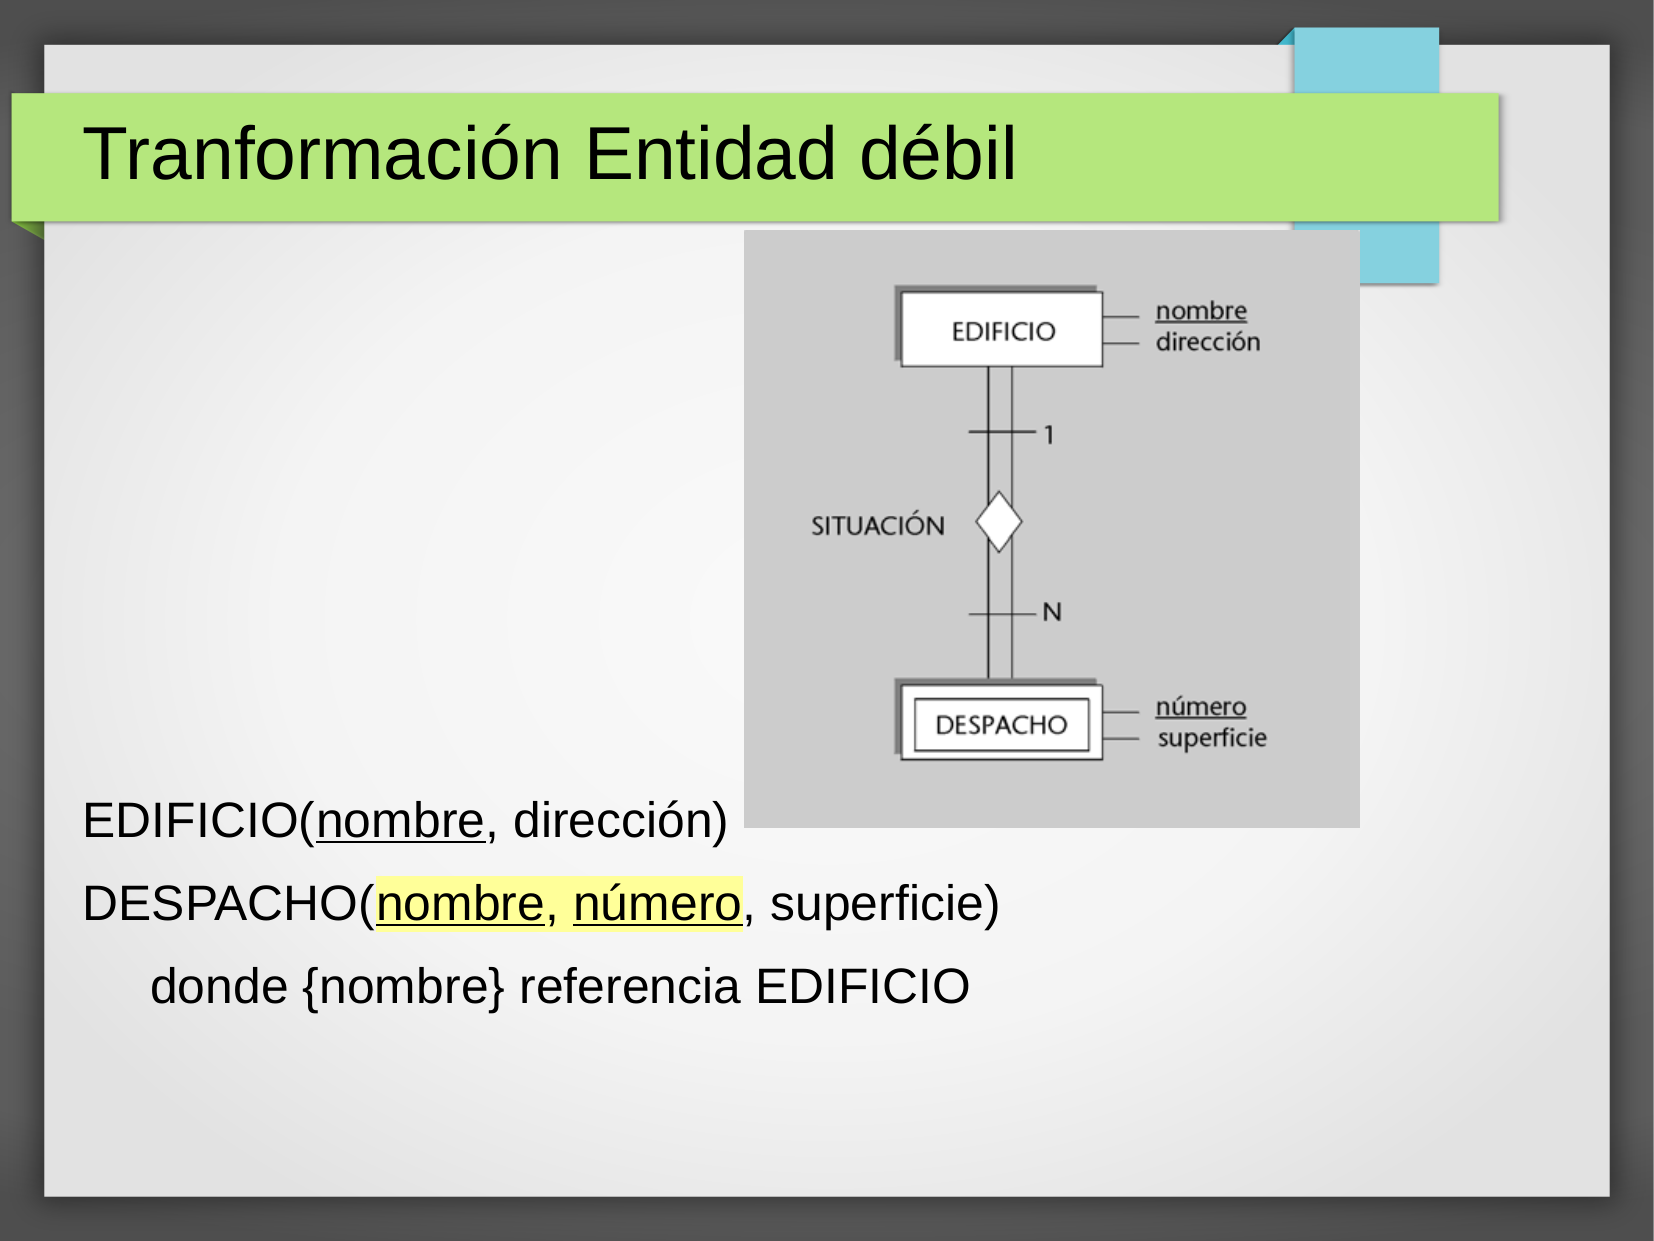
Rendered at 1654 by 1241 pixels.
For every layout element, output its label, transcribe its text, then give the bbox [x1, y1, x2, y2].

list EDIFICIO(nombre, dirección) DESPACHO(nombre, número, superficie) donde {nombre} referencia EDIFICIO [82, 295, 1571, 1015]
title Tranformación Entidad débil [82, 94, 1264, 213]
picture [0, 0, 1654, 1241]
